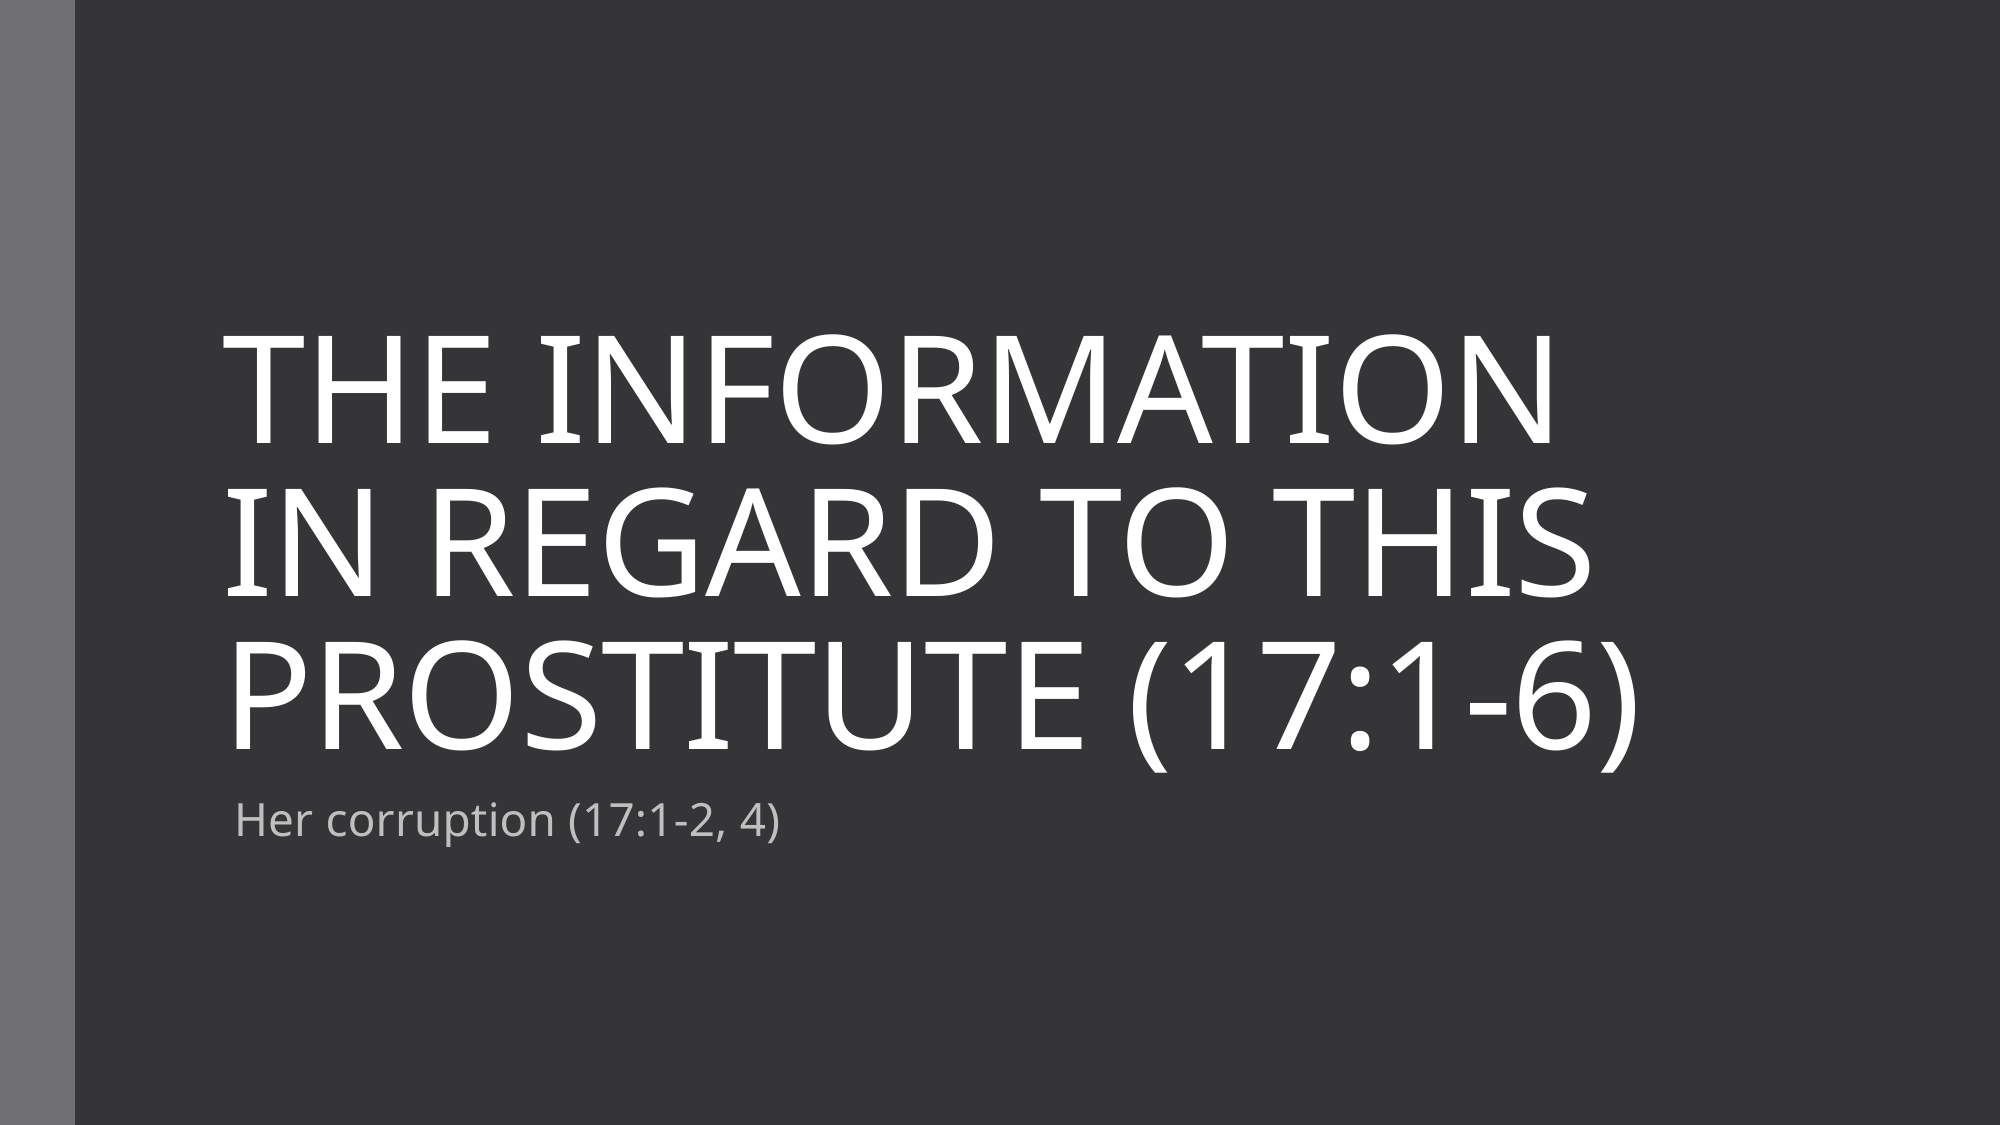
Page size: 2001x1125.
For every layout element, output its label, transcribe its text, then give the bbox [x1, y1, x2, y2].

subtitle Her corruption (17:1-2, 4) [206, 787, 1752, 1066]
title THE INFORMATION IN REGARD TO THIS PROSTITUTE (17:1-6) [206, 124, 1752, 787]
